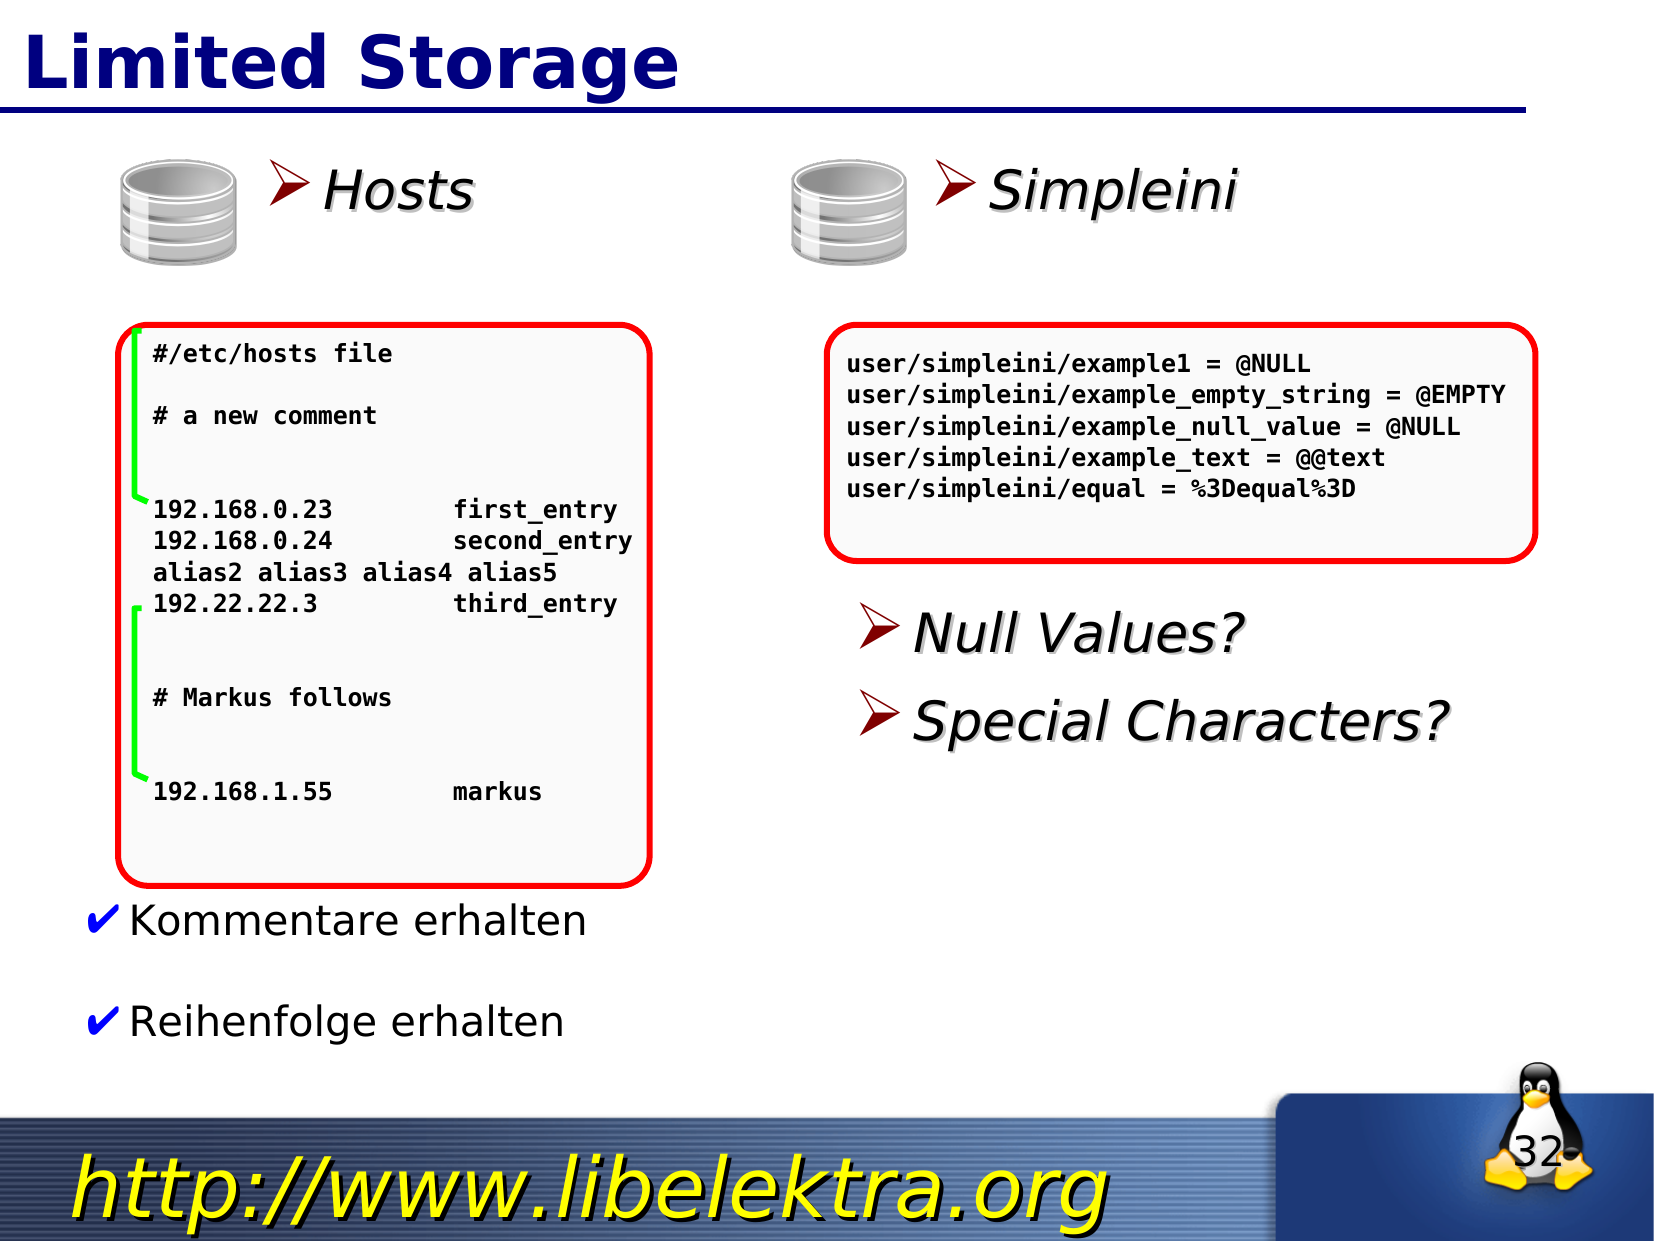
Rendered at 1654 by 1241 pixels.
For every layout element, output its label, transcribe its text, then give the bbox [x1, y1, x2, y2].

text_box Limited Storage [22, 14, 1611, 111]
text_box [769, 324, 1536, 562]
picture [791, 159, 907, 266]
text_box <Nummer> [1312, 1122, 1566, 1178]
text_box [118, 324, 650, 885]
picture [120, 159, 237, 266]
text_box user/simpleini/example1 = @NULL user/simpleini/example_empty_string = @EMPTY user/simpleini/example_null_value = @NULL user/simpleini/example_text = @@text user/simpleini/equal = %3Dequal%3D [846, 347, 1625, 534]
list Kommentare erhalten Reihenfolge erhalten [72, 885, 680, 1093]
list Null Values? Special Characters? [840, 590, 1536, 998]
picture [0, 1061, 1654, 1241]
text_box #/etc/hosts file # a new comment 192.168.0.23 first_entry 192.168.0.24 second_entry alias2 alias3 alias4 alias5 192.22.22.3 third_entry # Markus follows 192.168.1.55 markus [153, 336, 638, 836]
list Simpleini [915, 147, 1346, 319]
list Hosts [249, 147, 680, 319]
